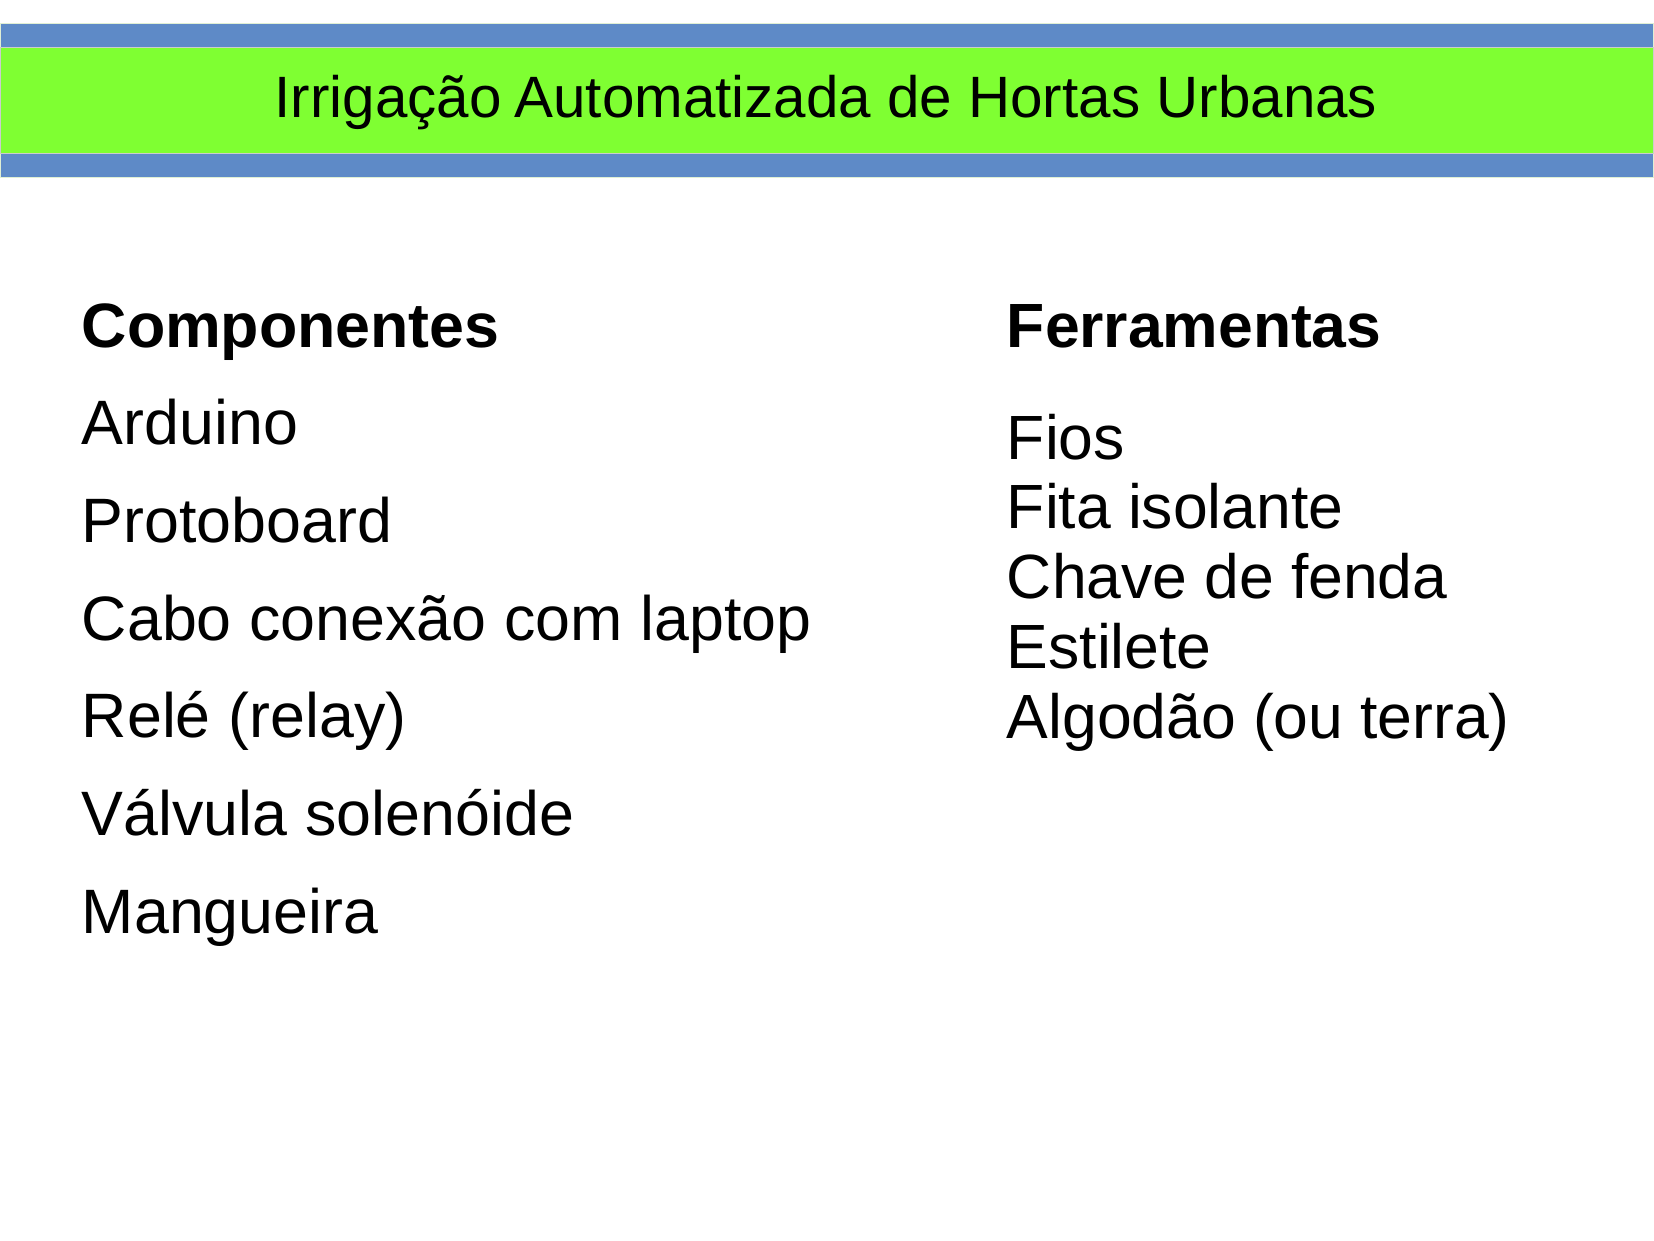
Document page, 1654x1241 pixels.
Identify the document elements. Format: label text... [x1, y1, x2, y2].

text_box [0, 23, 1654, 178]
text_box Ferramentas Fios Fita isolante Chave de fenda Estilete Algodão (ou terra) [992, 283, 1548, 896]
list Componentes Arduino Protoboard Cabo conexão com laptop Relé (relay) Válvula solenóide Mangueira [81, 290, 815, 1010]
title Irrigação Automatizada de Hortas Urbanas [200, 41, 1512, 154]
